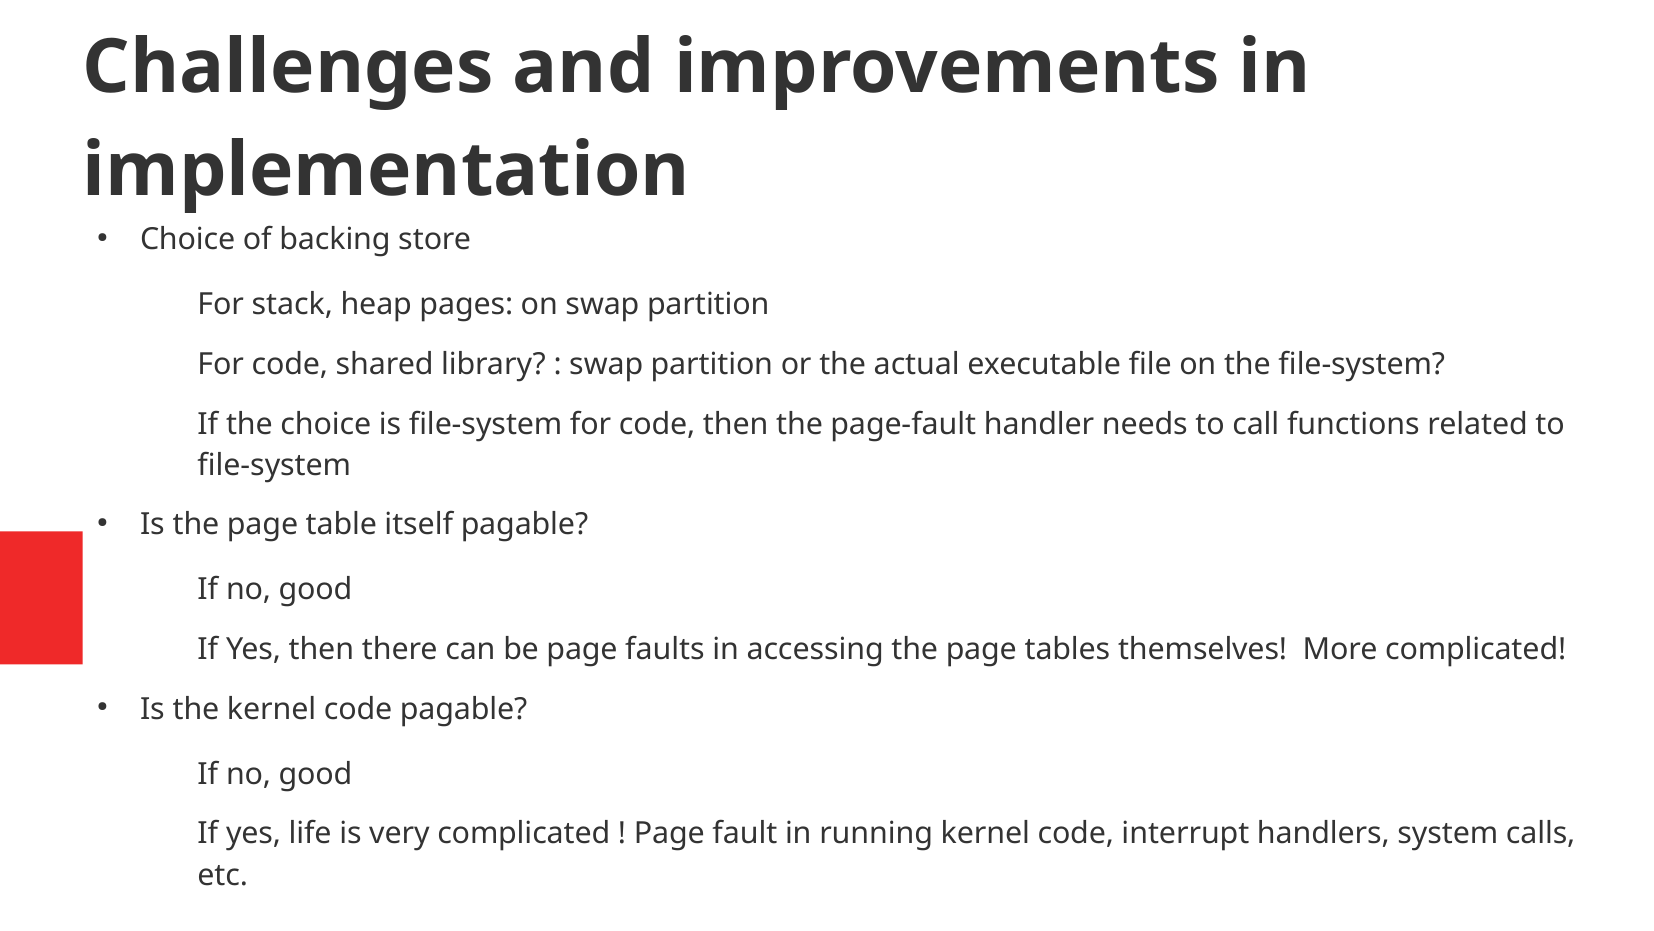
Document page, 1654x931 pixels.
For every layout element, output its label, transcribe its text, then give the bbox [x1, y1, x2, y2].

title Challenges and improvements in implementation [82, 27, 1571, 203]
list Choice of backing store For stack, heap pages: on swap partition For code, shared library? : swap partition or the actual executable file on the file-system? If the choice is file-system for code, then the page-fault handler needs to call functions related to file-system Is the page table itself pagable? If no, good If Yes, then there can be page faults in accessing the page tables themselves! More complicated! Is the kernel code pagable? If no, good If yes, life is very complicated ! Page fault in running kernel code, interrupt handlers, system calls, etc. [82, 217, 1595, 910]
